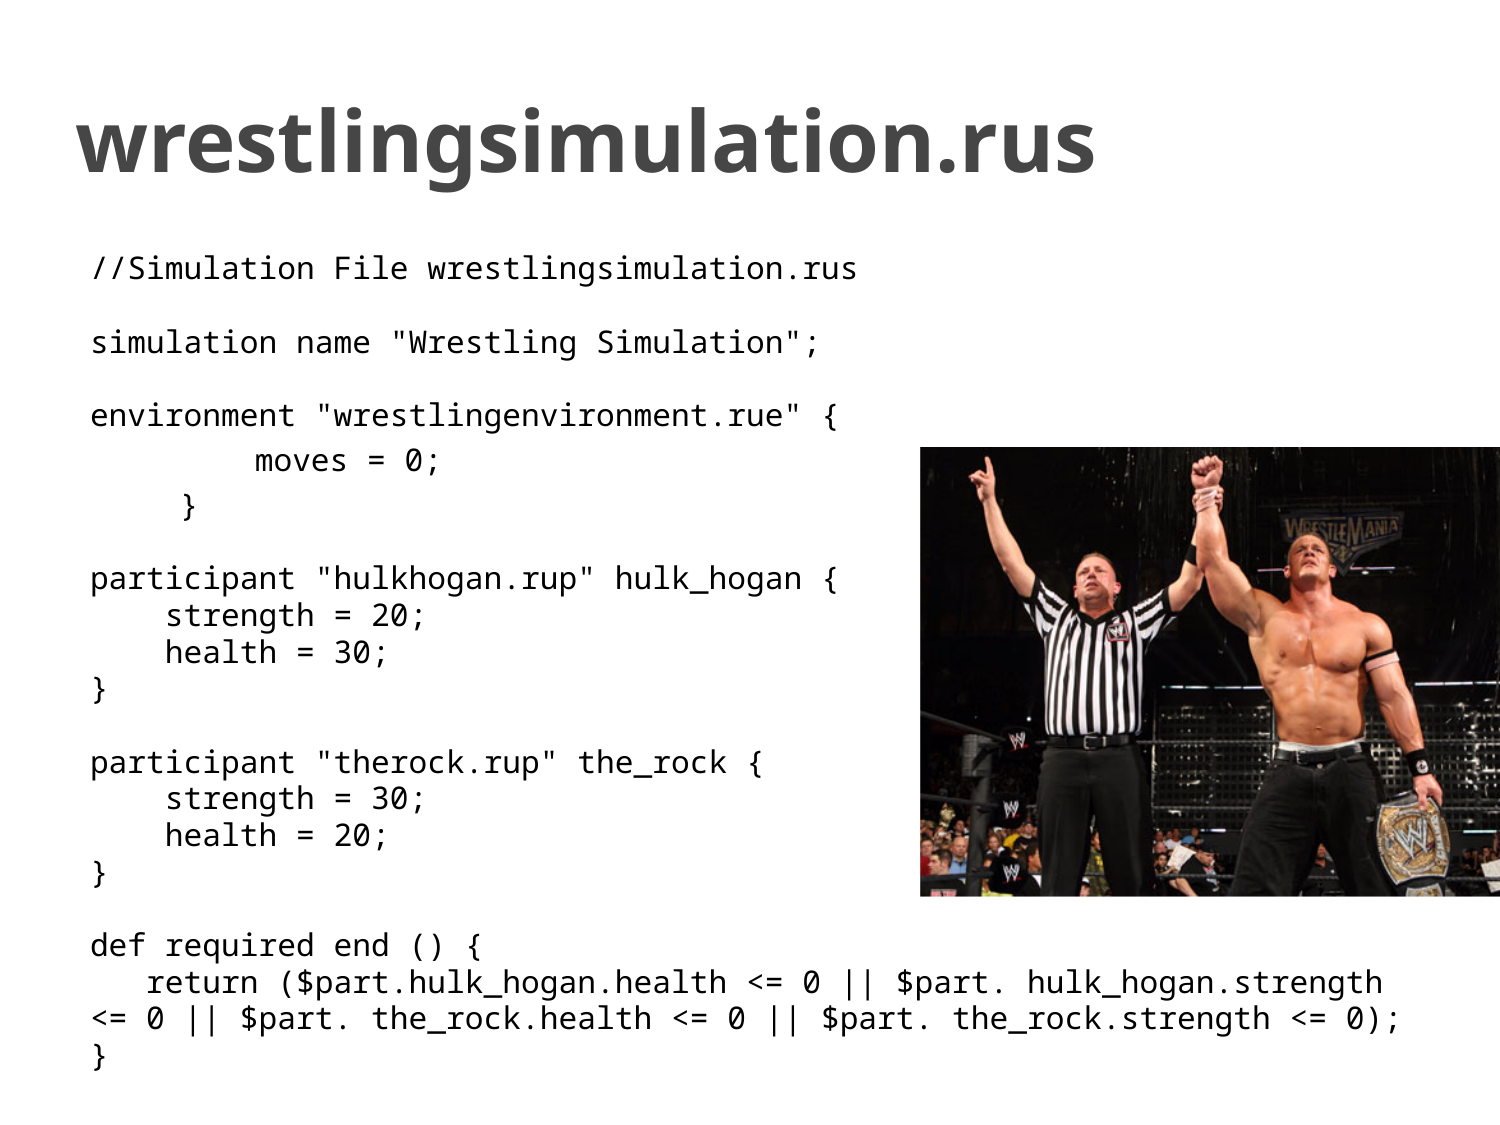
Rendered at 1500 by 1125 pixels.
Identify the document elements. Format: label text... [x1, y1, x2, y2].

text_box //Simulation File wrestlingsimulation.rus simulation name "Wrestling Simulation"; environment "wrestlingenvironment.rue" { moves = 0; } participant "hulkhogan.rup" hulk_hogan { strength = 20; health = 30; } participant "therock.rup" the_rock { strength = 30; health = 20; } def required end () { return ($part.hulk_hogan.health <= 0 || $part. hulk_hogan.strength <= 0 || $part. the_rock.health <= 0 || $part. the_rock.strength <= 0); } [75, 242, 1426, 1125]
title wrestlingsimulation.rus [75, 52, 1425, 226]
picture [919, 447, 1500, 898]
